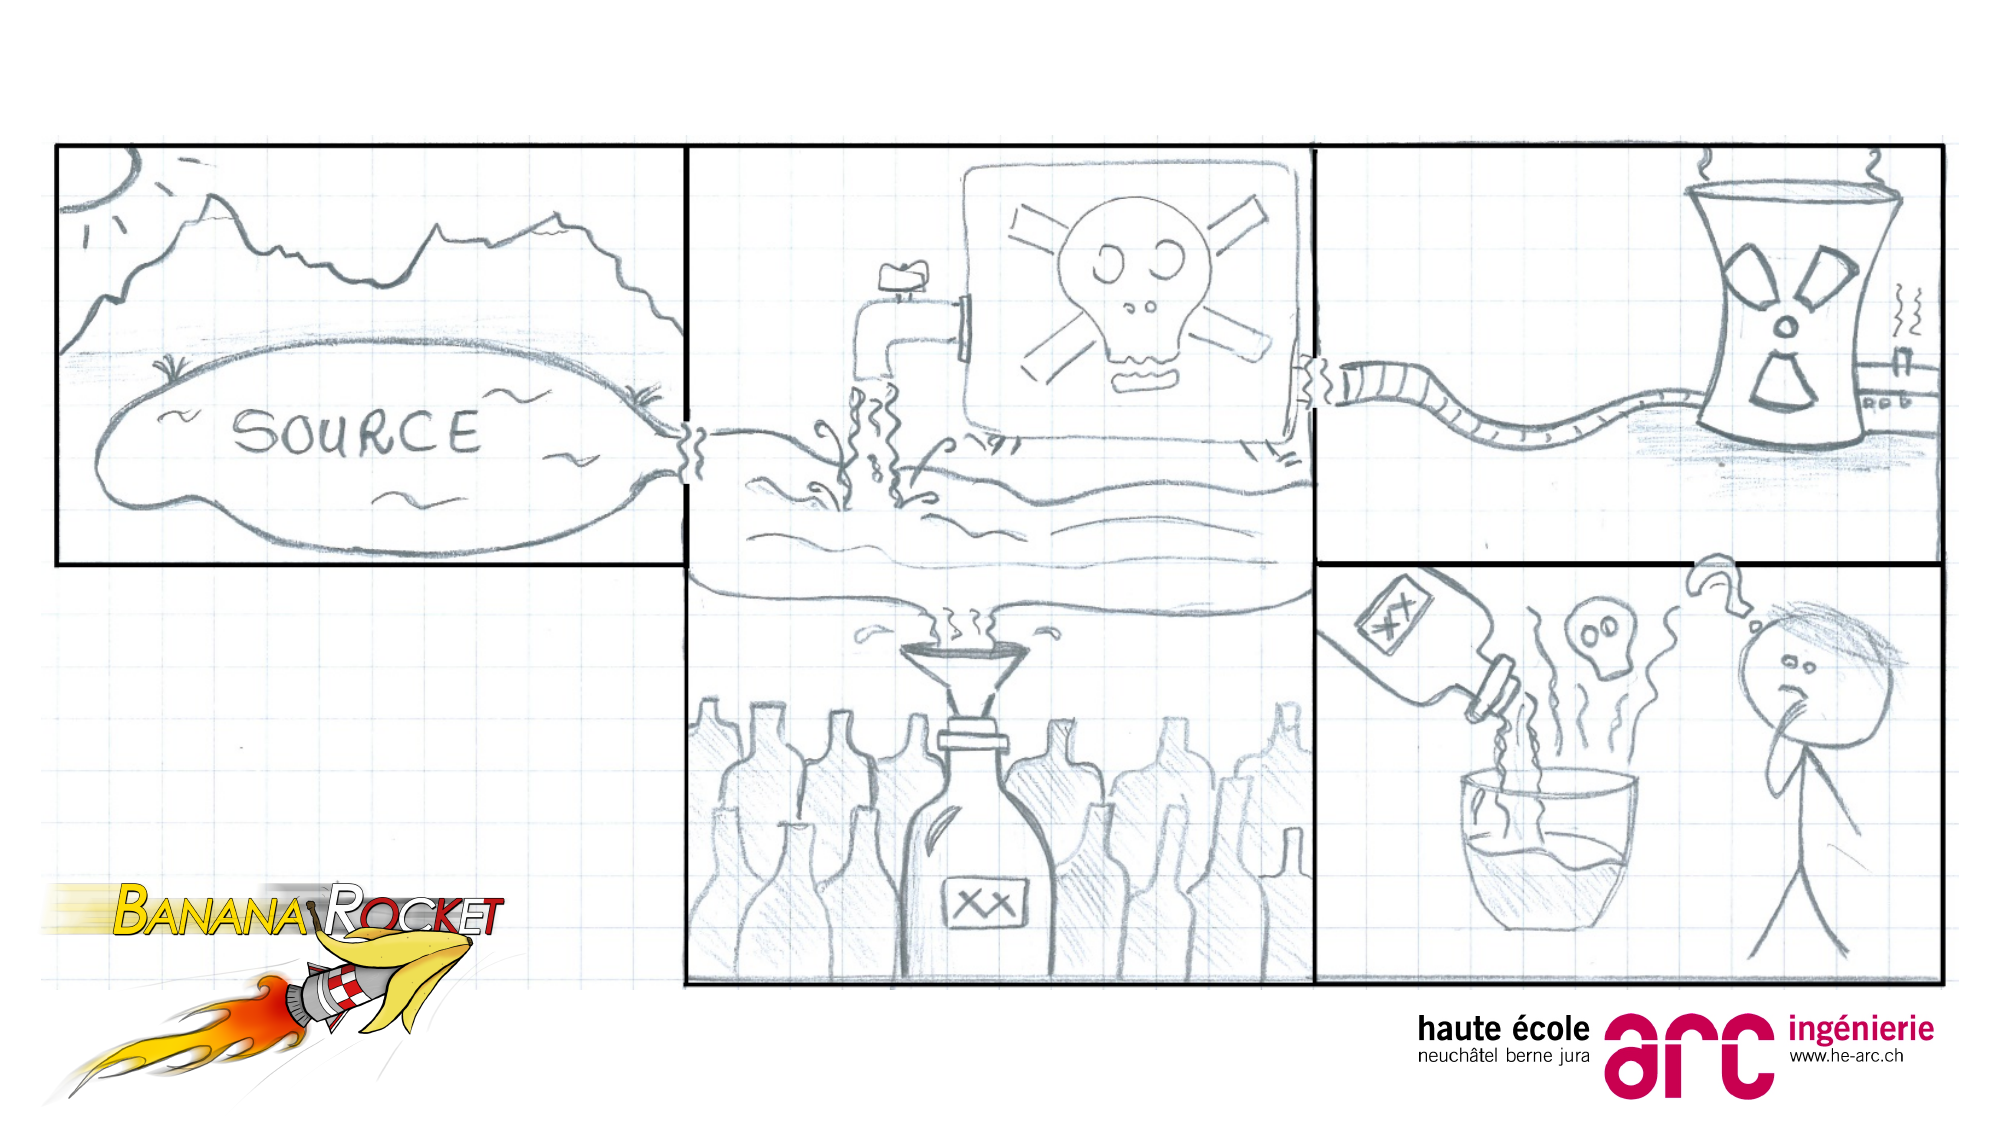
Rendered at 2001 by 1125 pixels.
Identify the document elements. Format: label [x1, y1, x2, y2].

picture [1419, 1013, 1934, 1100]
picture [0, 135, 1959, 1124]
